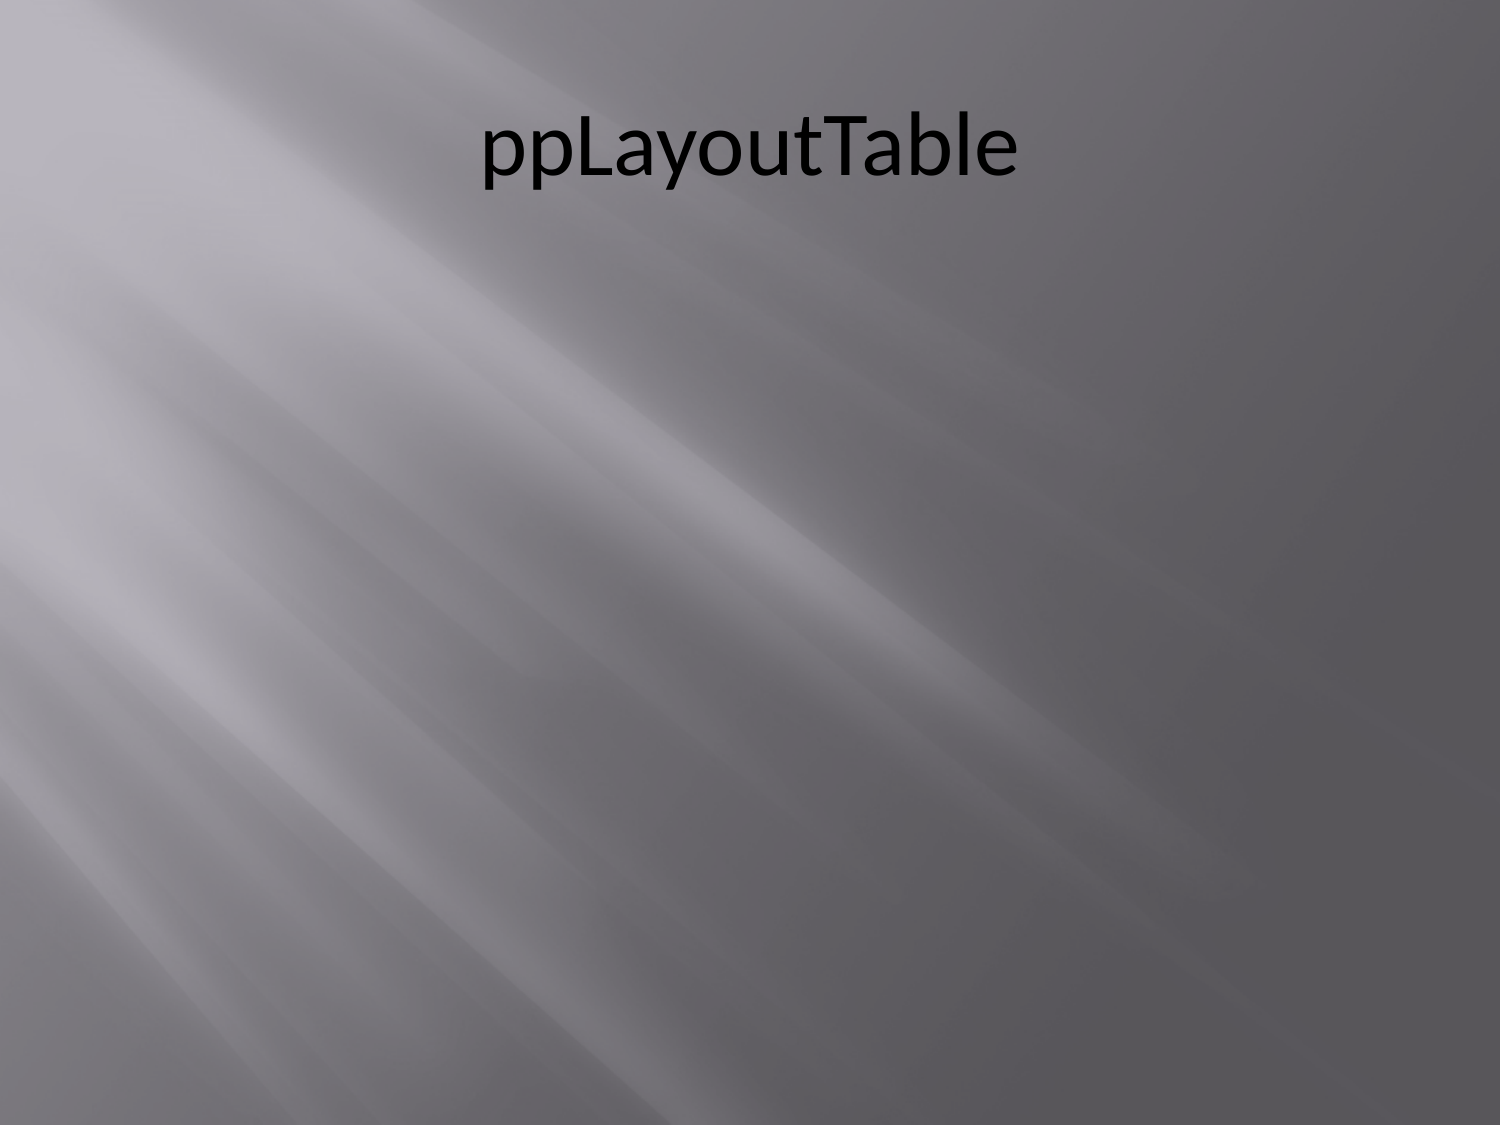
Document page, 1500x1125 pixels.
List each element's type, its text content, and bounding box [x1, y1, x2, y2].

title ppLayoutTable [75, 45, 1426, 233]
